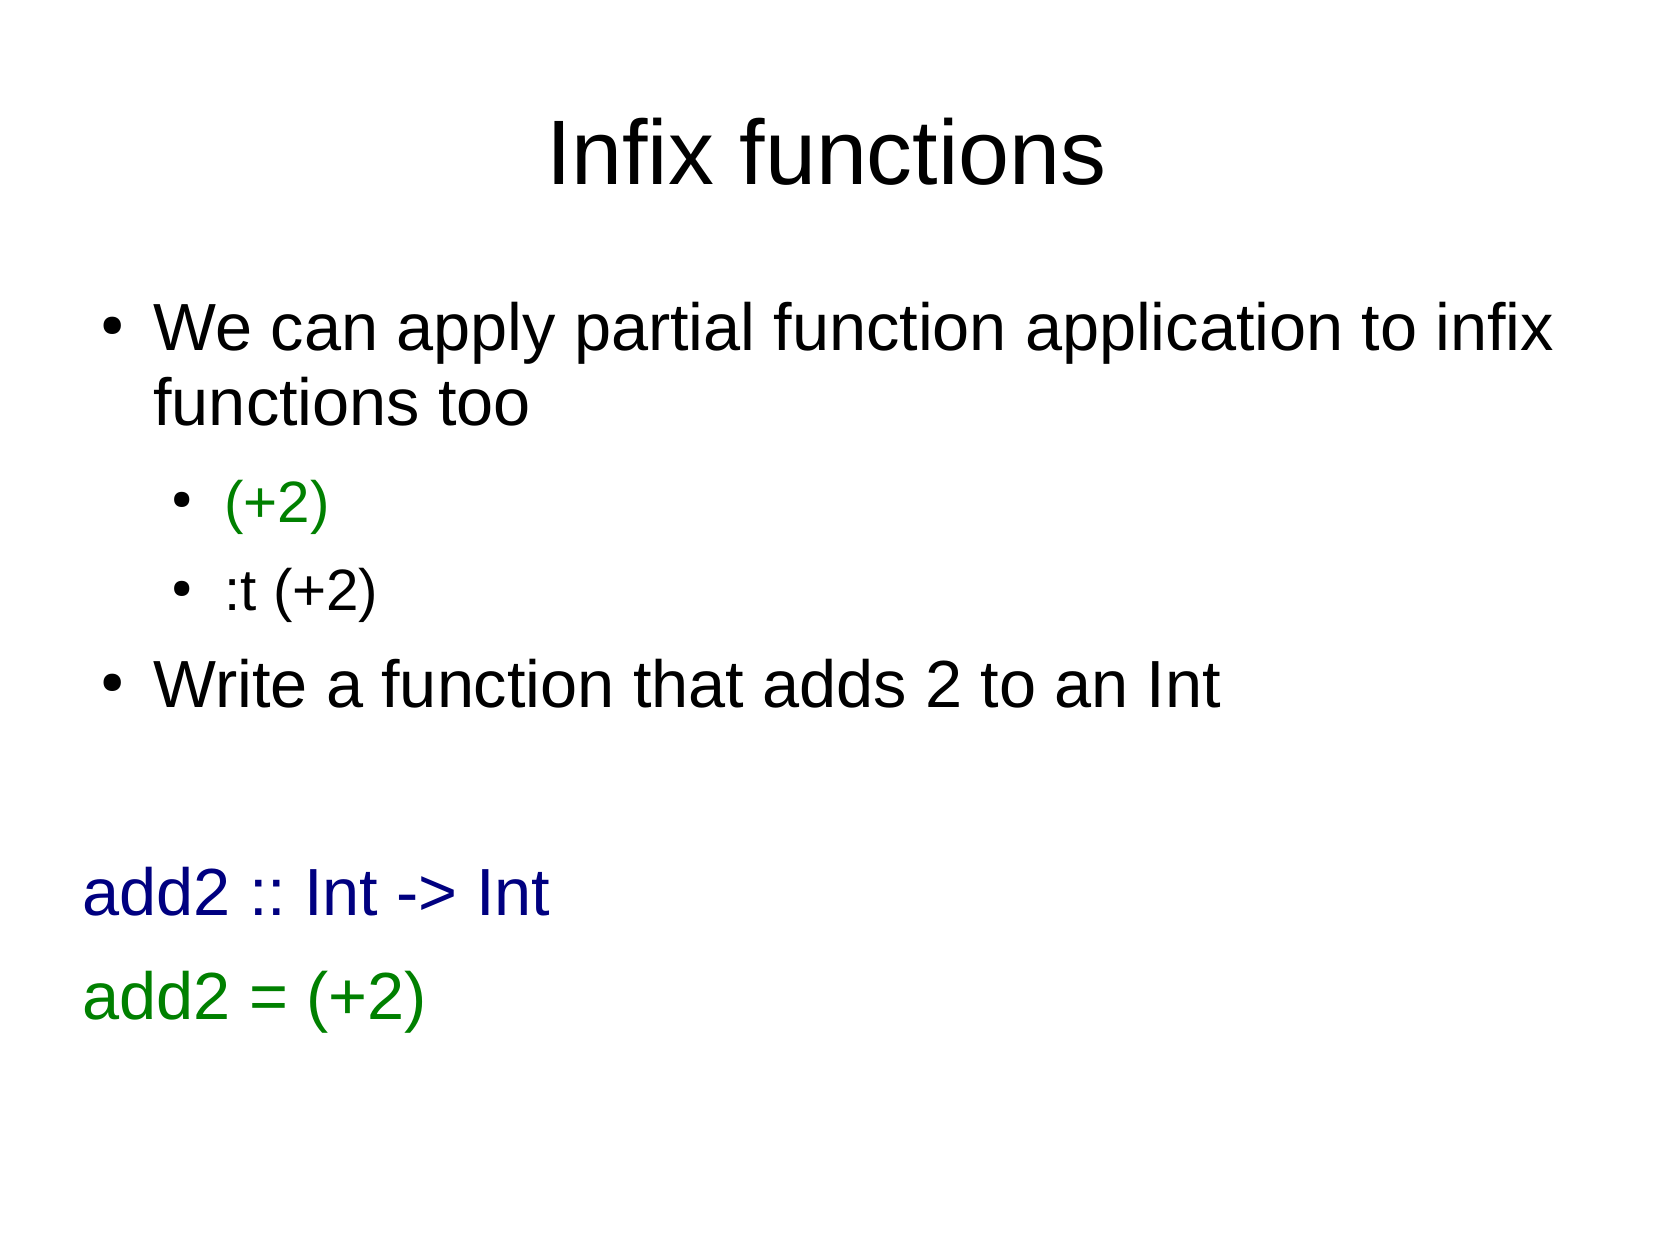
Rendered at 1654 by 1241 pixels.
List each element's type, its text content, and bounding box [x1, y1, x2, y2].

list We can apply partial function application to infix functions too (+2) :t (+2) Write a function that adds 2 to an Int add2 :: Int -> Int add2 = (+2) [82, 290, 1571, 1139]
title Infix functions [82, 56, 1571, 250]
